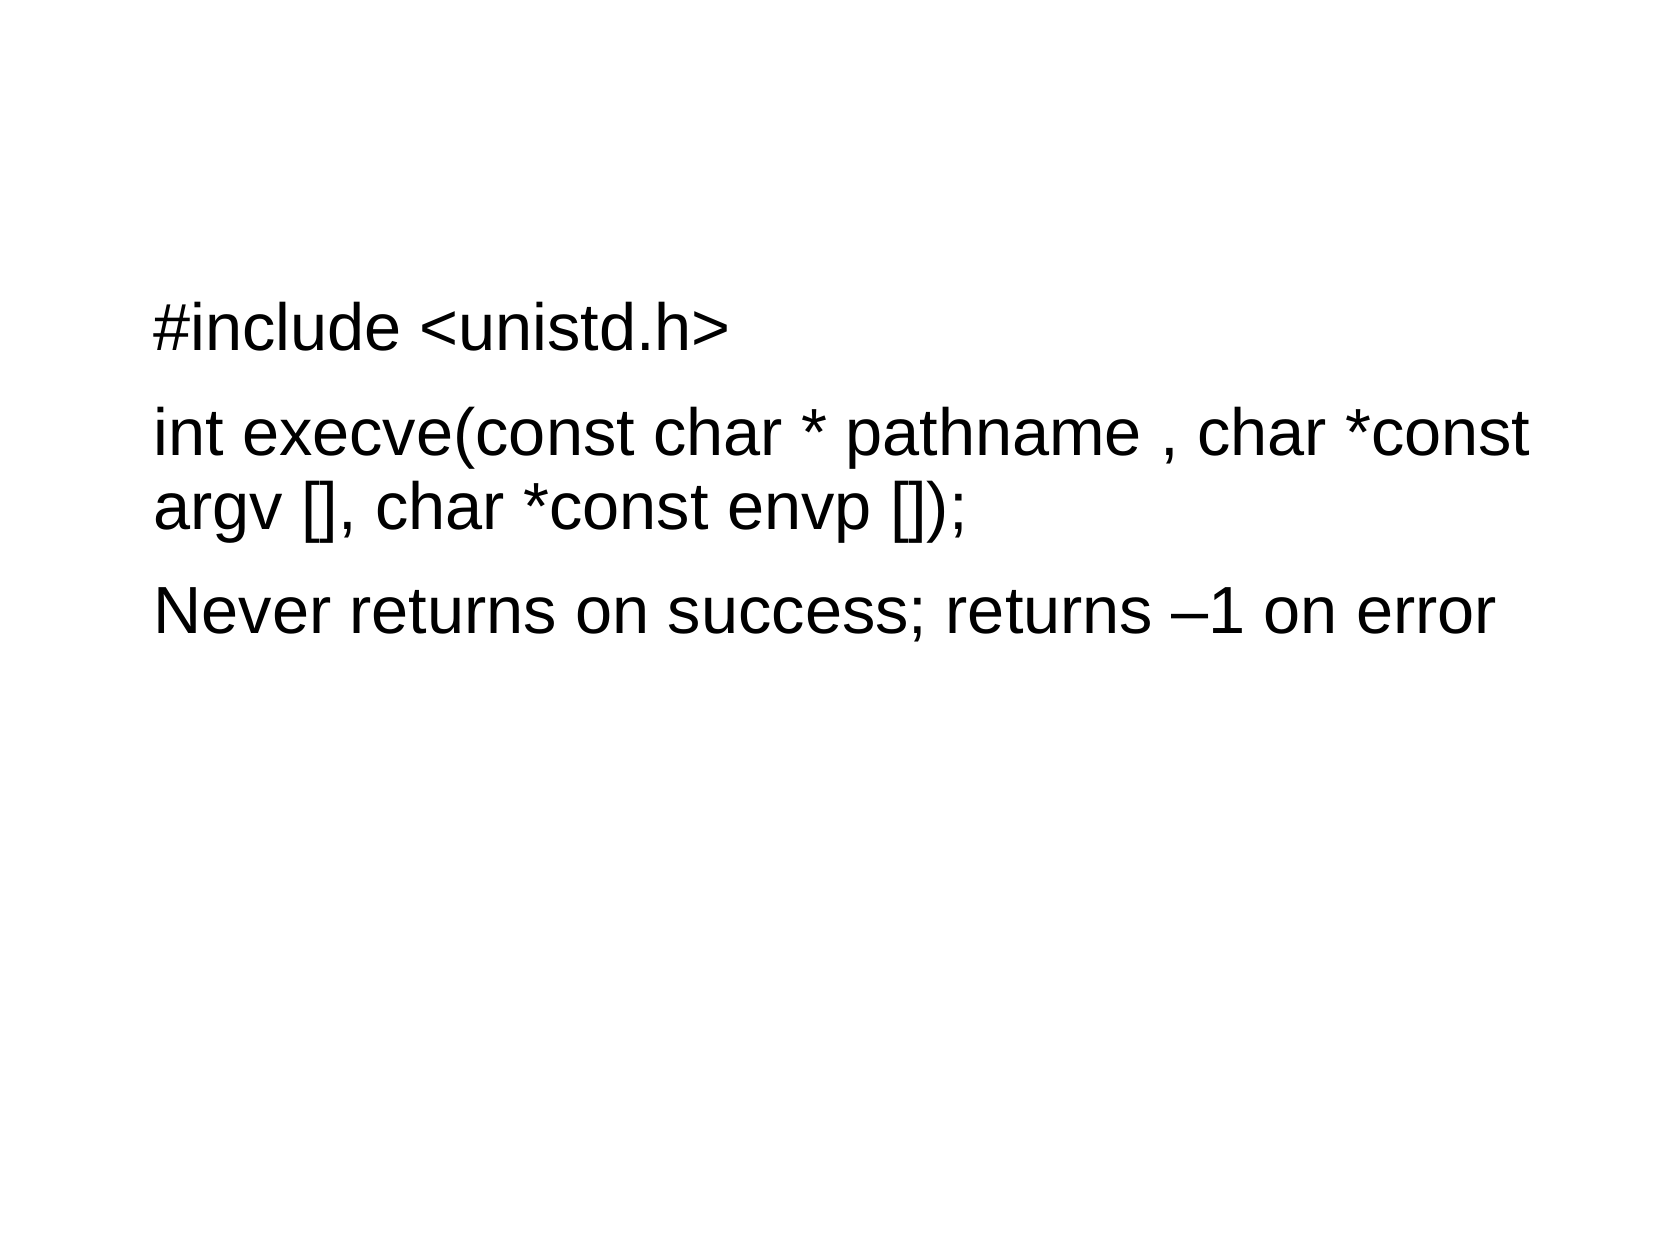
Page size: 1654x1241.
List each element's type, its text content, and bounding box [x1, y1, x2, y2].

list #include <unistd.h> int execve(const char * pathname , char *const argv [], char *const envp []); Never returns on success; returns –1 on error [82, 290, 1571, 1010]
